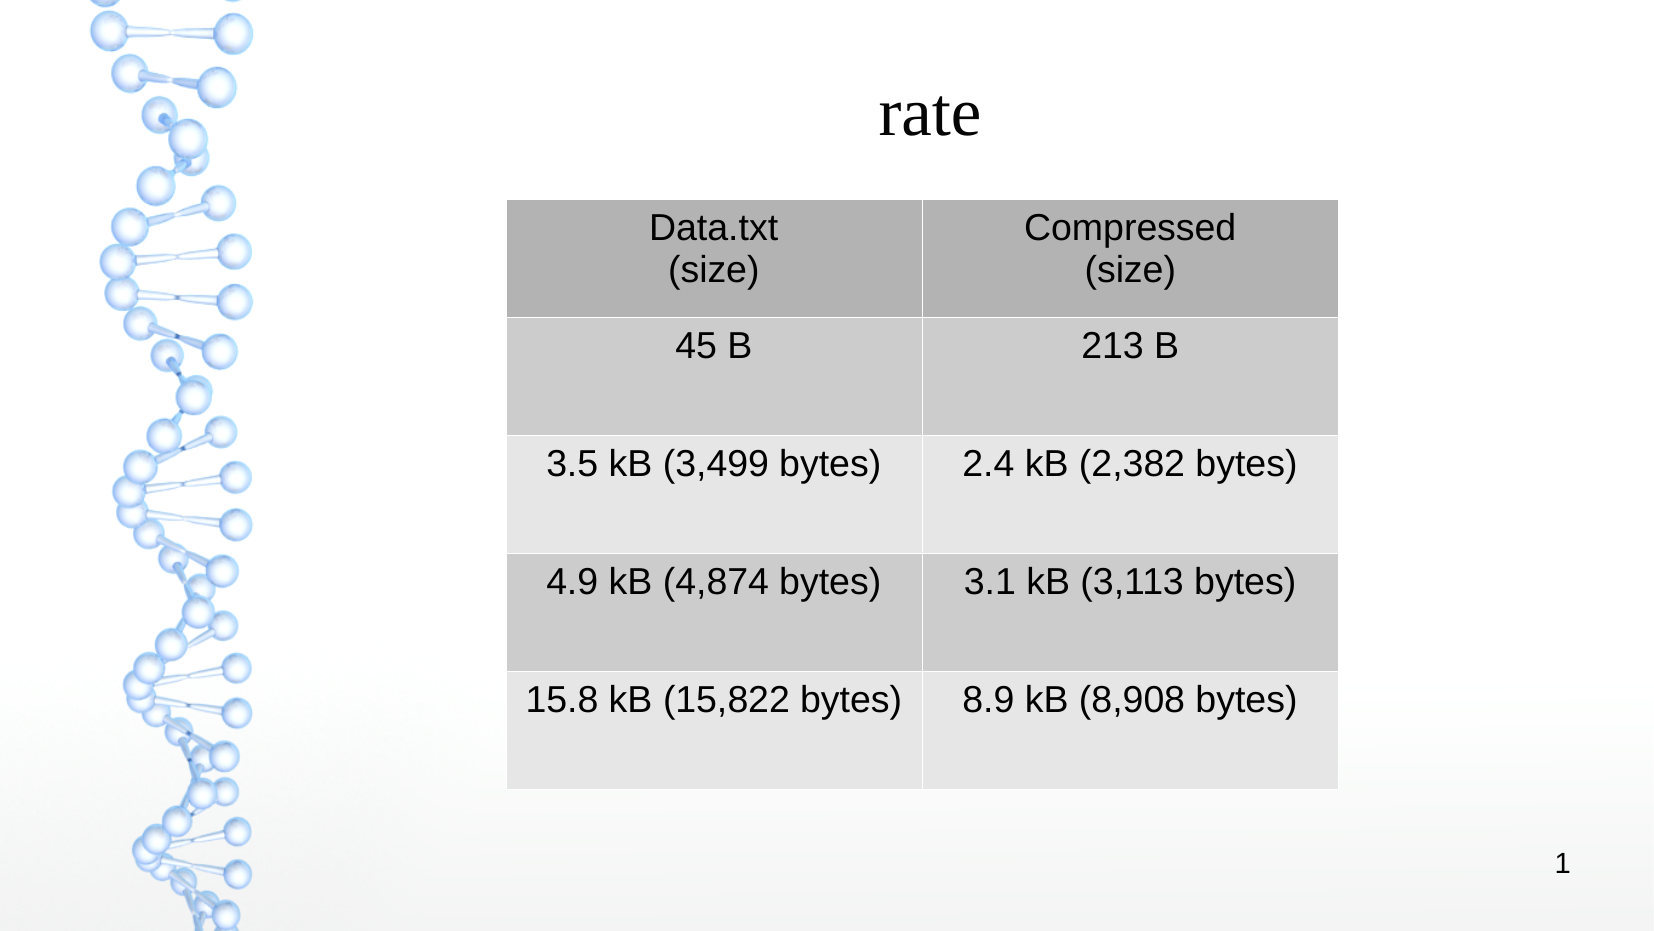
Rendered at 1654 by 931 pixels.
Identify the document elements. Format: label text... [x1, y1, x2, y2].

table_cell 2.4 kB (2,382 bytes) [923, 436, 1338, 553]
title rate [265, 35, 1595, 189]
table_header Data.txt (size) [507, 200, 922, 317]
picture [0, 0, 1654, 931]
table_cell 15.8 kB (15,822 bytes) [507, 672, 922, 789]
table_cell 4.9 kB (4,874 bytes) [507, 554, 922, 671]
table_cell 213 B [923, 318, 1338, 435]
table_cell 3.1 kB (3,113 bytes) [923, 554, 1338, 671]
table_cell 3.5 kB (3,499 bytes) [507, 436, 922, 553]
table_cell 8.9 kB (8,908 bytes) [923, 672, 1338, 789]
table_cell 45 B [507, 318, 922, 435]
table_header Compressed (size) [923, 200, 1338, 317]
